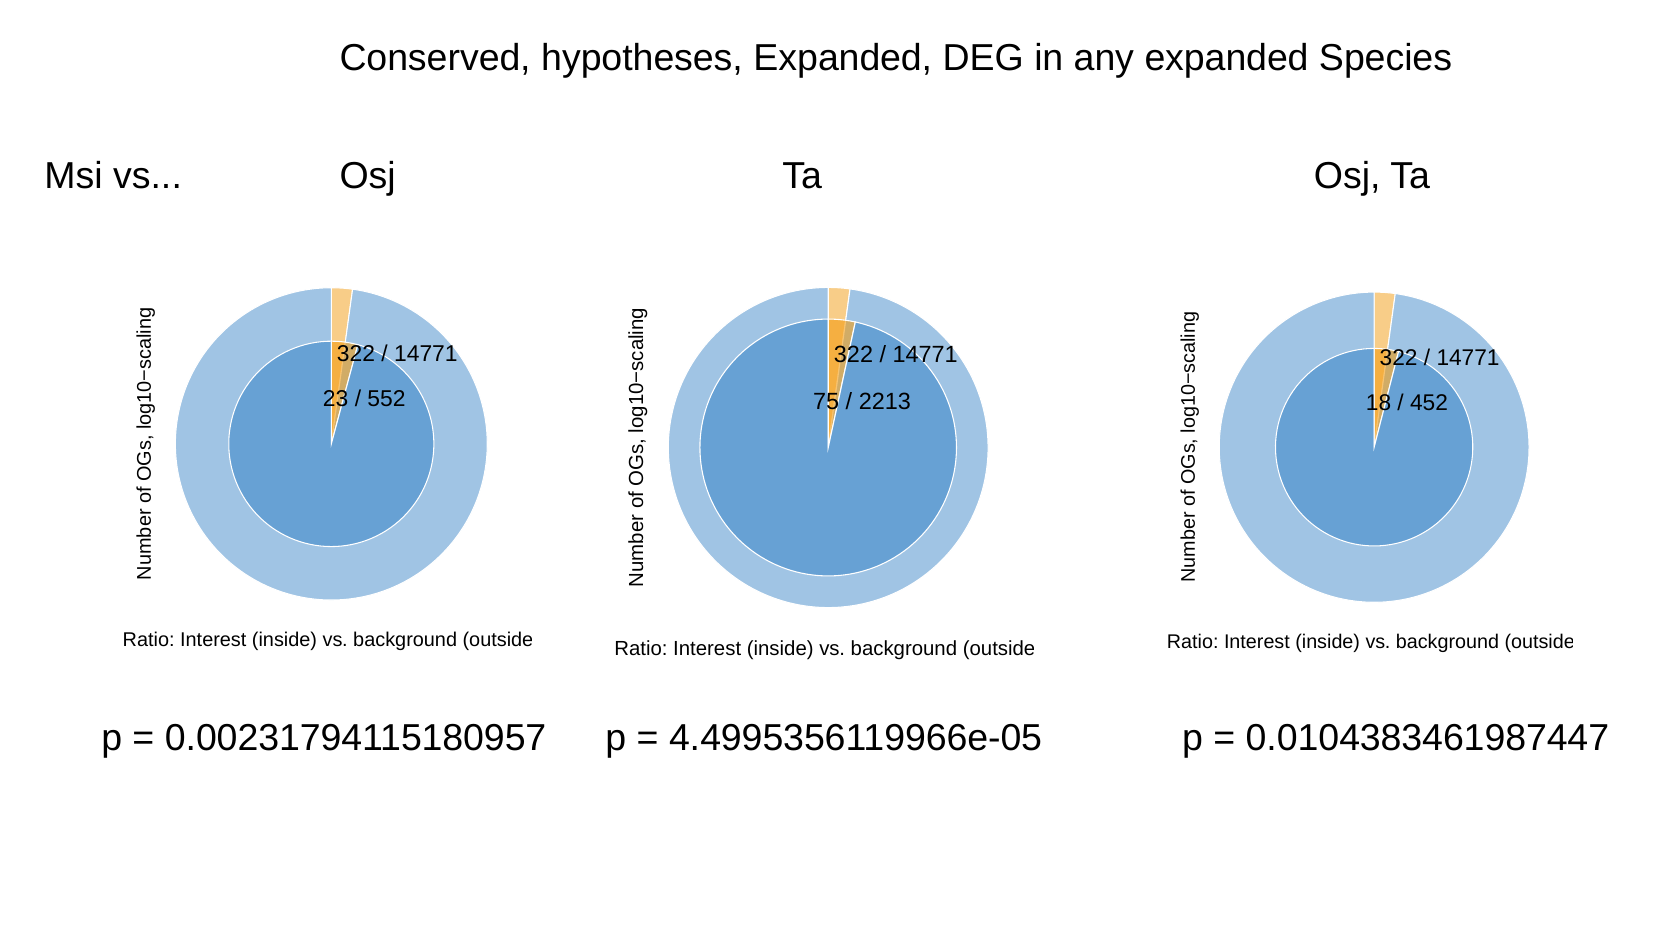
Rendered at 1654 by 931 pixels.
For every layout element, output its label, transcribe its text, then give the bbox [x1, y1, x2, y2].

text_box p = 0.00231794115180957 [86, 708, 562, 766]
text_box Msi vs... [29, 147, 197, 205]
text_box Conserved, hypotheses, Expanded, DEG in any expanded Species [324, 29, 1468, 87]
picture [598, 232, 1034, 691]
picture [1151, 239, 1573, 684]
text_box Osj [324, 147, 411, 205]
text_box Ta [767, 147, 837, 205]
text_box p = 0.0104383461987447 [1167, 708, 1625, 766]
picture [107, 234, 532, 682]
text_box p = 4.4995356119966e-05 [590, 708, 1057, 766]
text_box Osj, Ta [1299, 147, 1445, 205]
